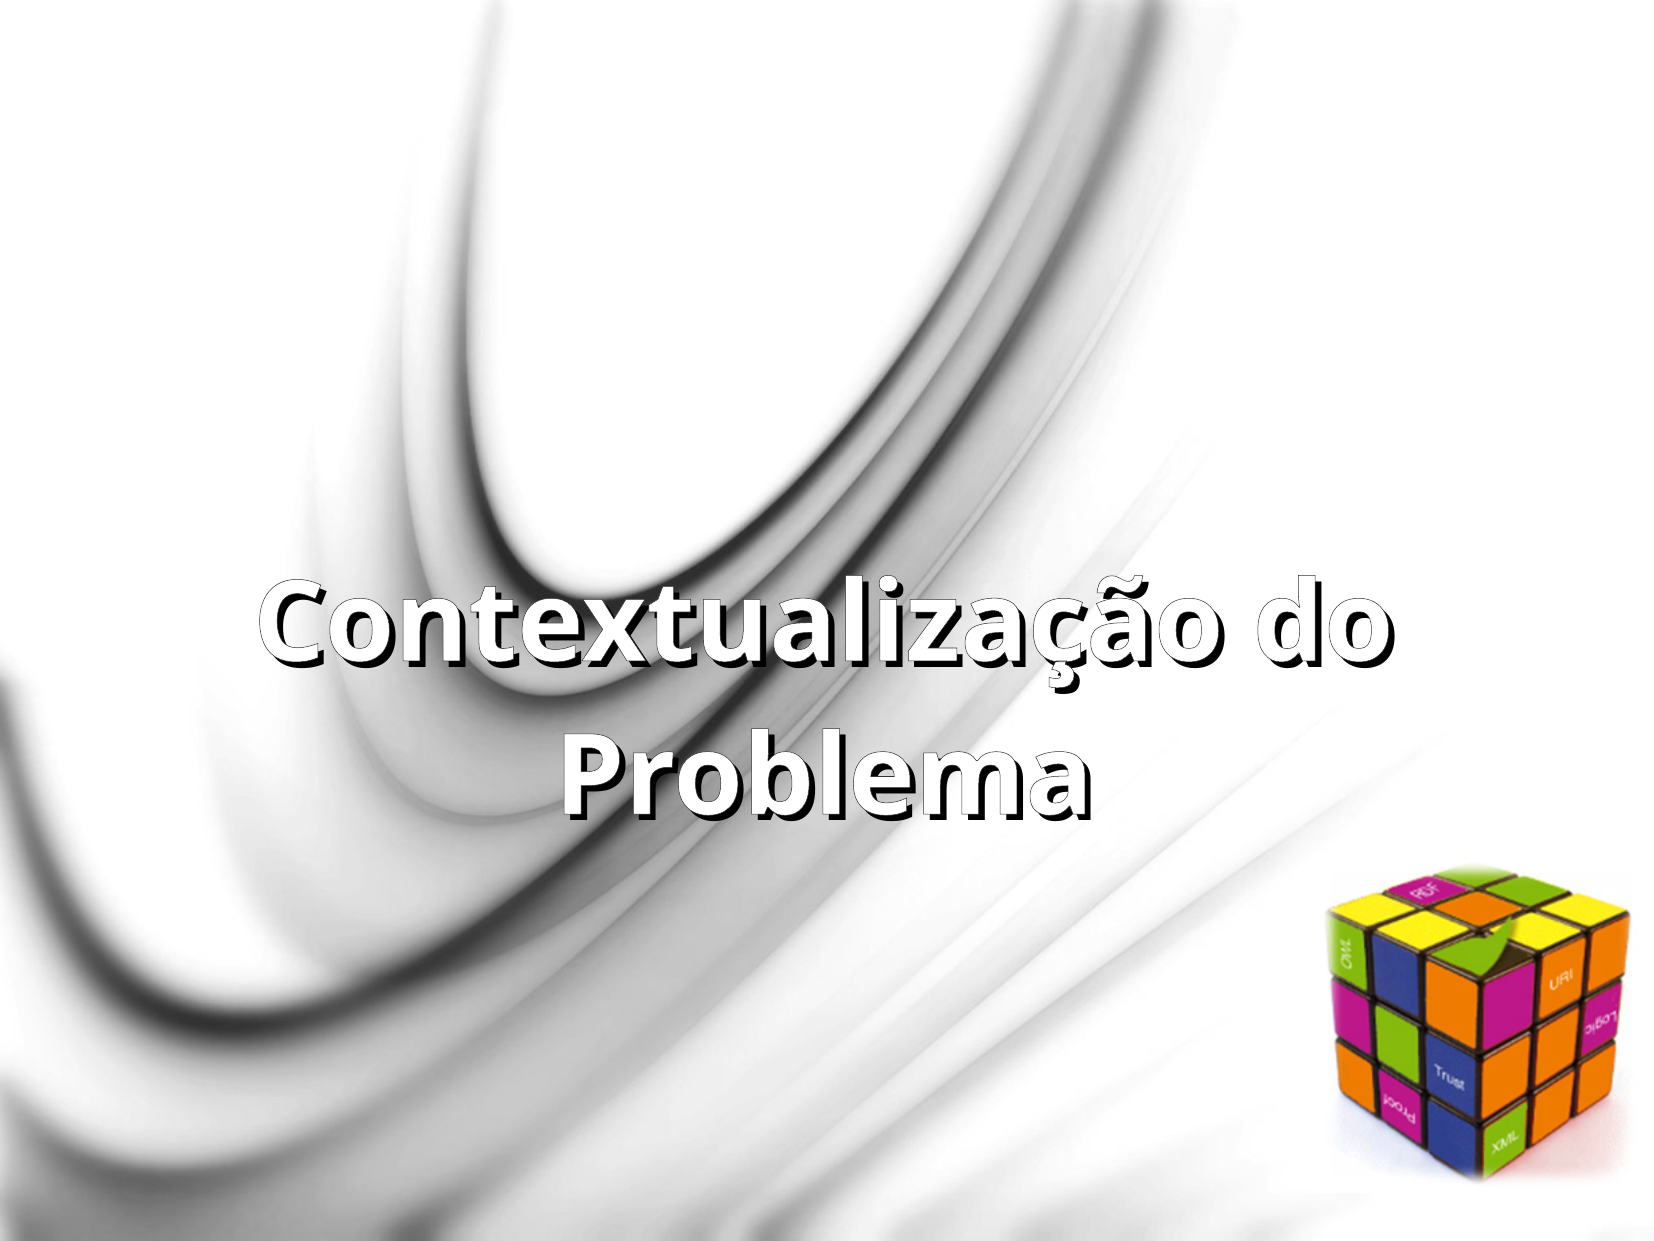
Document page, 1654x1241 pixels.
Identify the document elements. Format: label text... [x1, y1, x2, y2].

picture [0, 0, 1654, 1241]
list Contextualização do Problema [82, 6, 1565, 1096]
